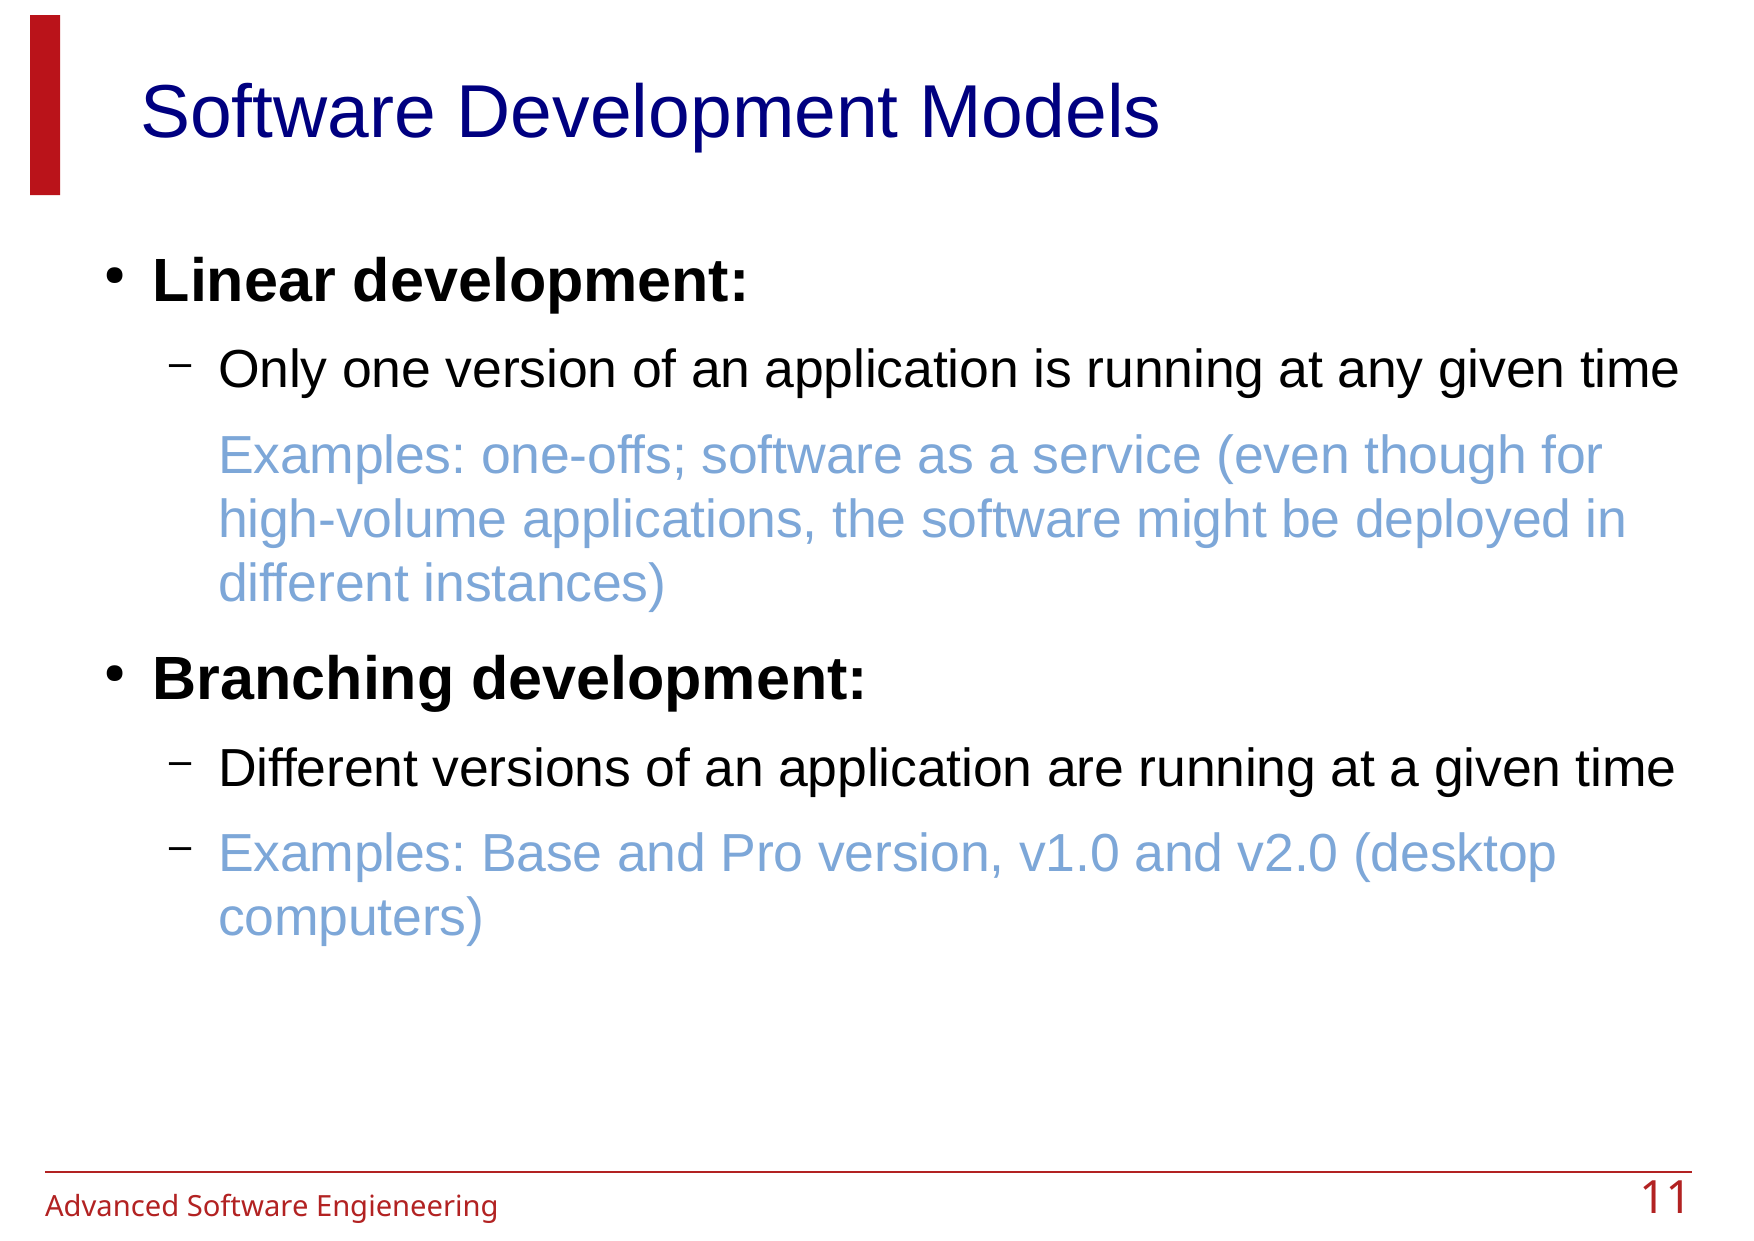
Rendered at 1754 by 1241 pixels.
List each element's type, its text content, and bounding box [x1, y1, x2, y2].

list Linear development: Only one version of an application is running at any given time Examples: one-offs; software as a service (even though for high-volume applications, the software might be deployed in different instances) Branching development: Different versions of an application are running at a given time Examples: Base and Pro version, v1.0 and v2.0 (desktop computers) [87, 240, 1696, 1081]
title Software Development Models [90, 19, 1726, 196]
